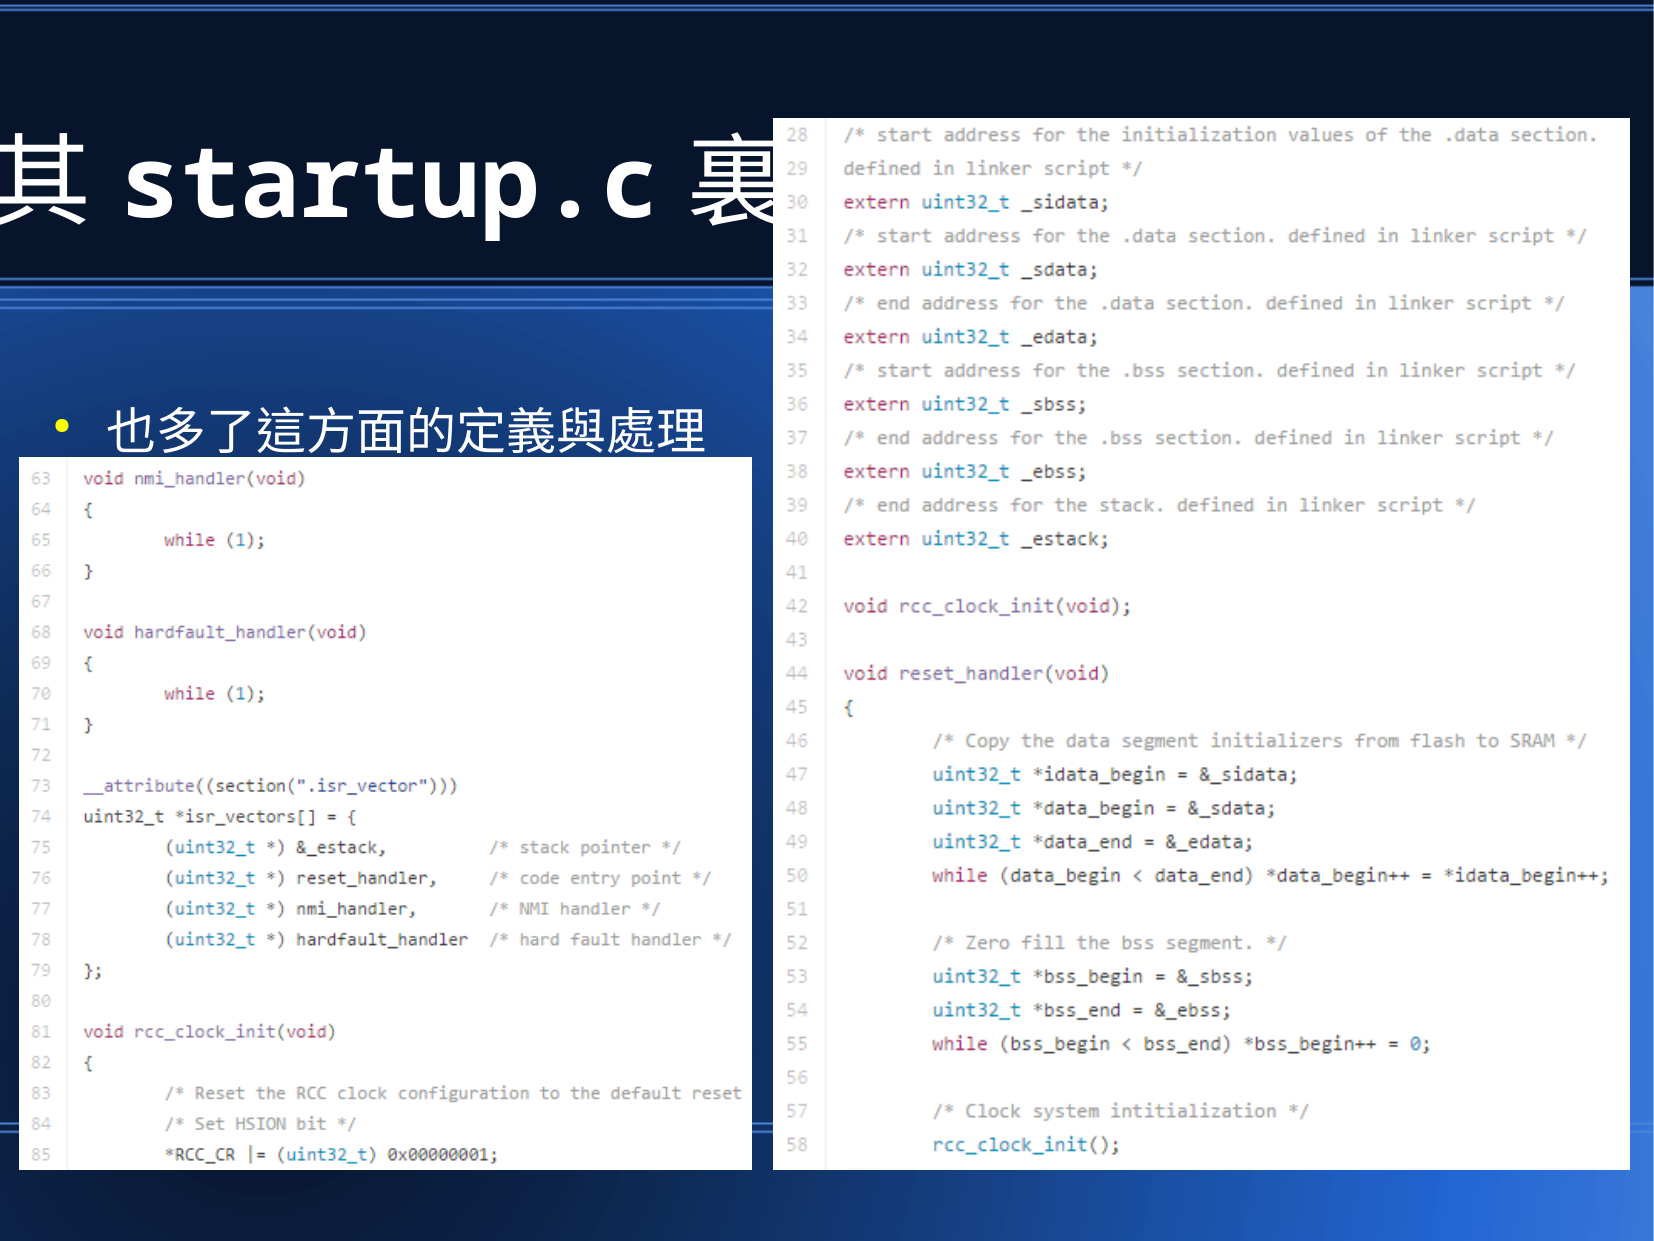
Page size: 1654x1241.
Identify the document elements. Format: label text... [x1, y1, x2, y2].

title 其startup.c裏 [0, 70, 839, 278]
picture [0, 0, 1654, 1241]
list 也多了這方面的定義與處理 [35, 355, 756, 1241]
